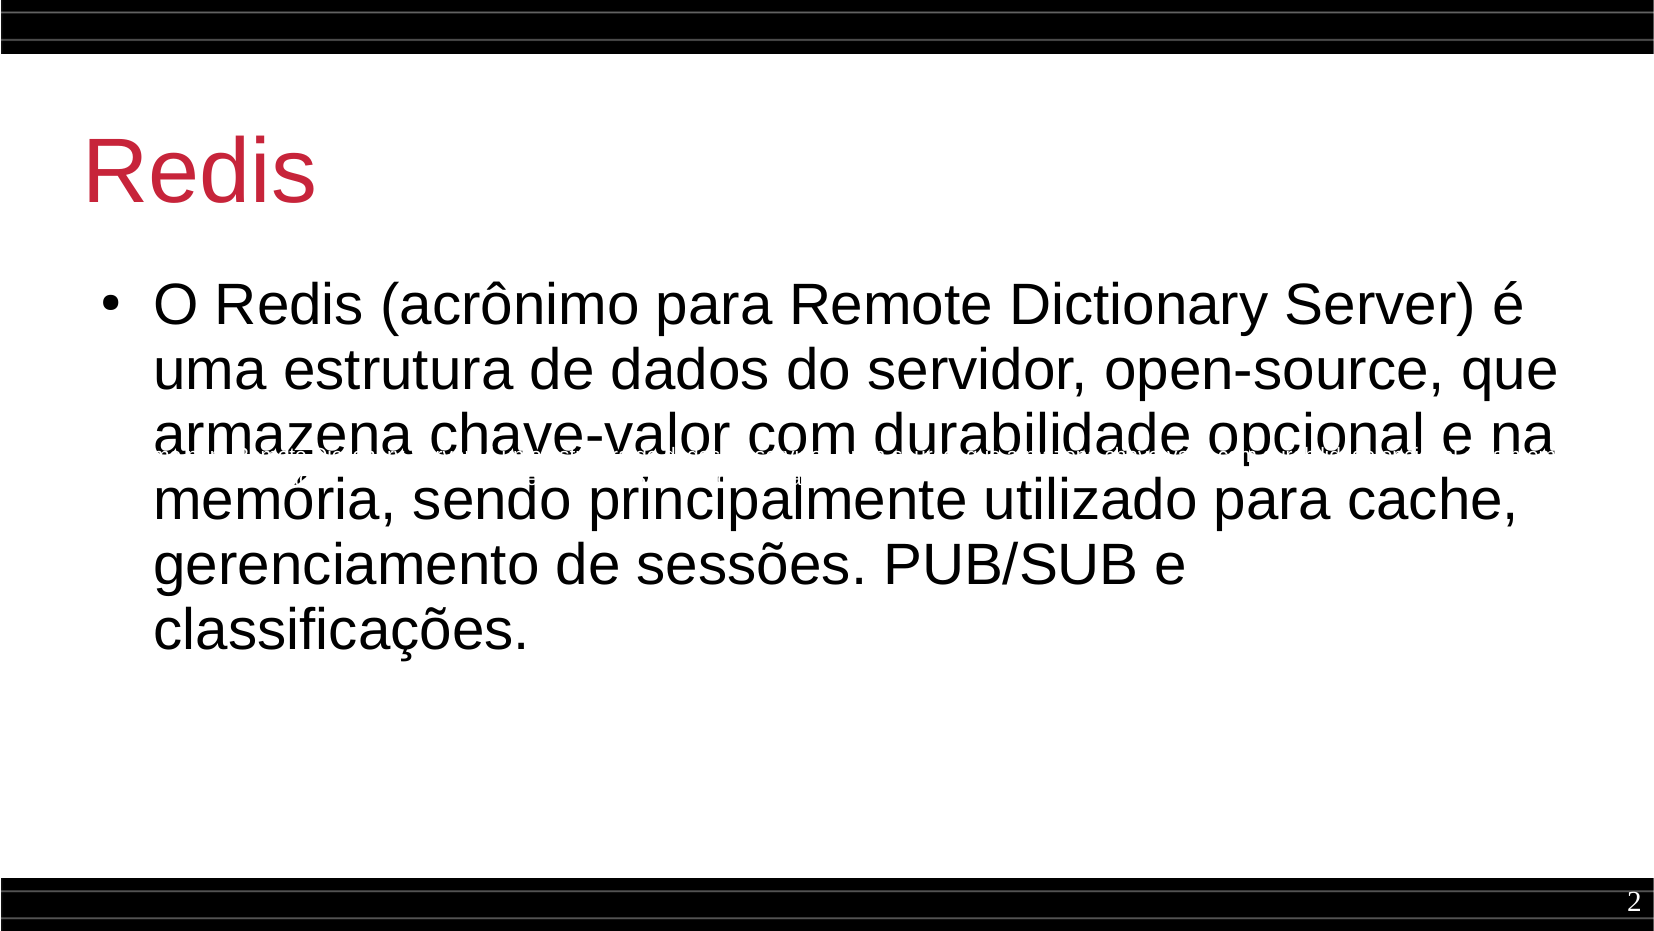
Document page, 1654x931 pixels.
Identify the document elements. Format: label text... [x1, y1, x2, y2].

list O Redis (acrônimo para Remote Dictionary Server) é uma estrutura de dados do servidor, open-source, que armazena chave-valor com durabilidade opcional e na memória, sendo principalmente utilizado para cache, gerenciamento de sessões. PUB/SUB e classificações. [82, 271, 1571, 436]
text_box O Redis (acrônimo para Remote Dictionary Server) é uma estrutura de dados do servidor, open-source, que armazena chave-valor com durabilidade opcional e na memória, sendo principalmente utilizado para cache, gerenciamento de sessões. PUB/SUB e classificações. [0, 436, 1654, 498]
picture [1, 878, 1654, 931]
title Redis [82, 92, 1571, 249]
picture [1, 0, 1654, 54]
list O Redis (acrônimo para Remote Dictionary Server) é uma estrutura de dados do servidor, open-source, que armazena chave-valor com durabilidade opcional e na memória, sendo principalmente utilizado para cache, gerenciamento de sessões. PUB/SUB e classificações. [82, 498, 1571, 851]
